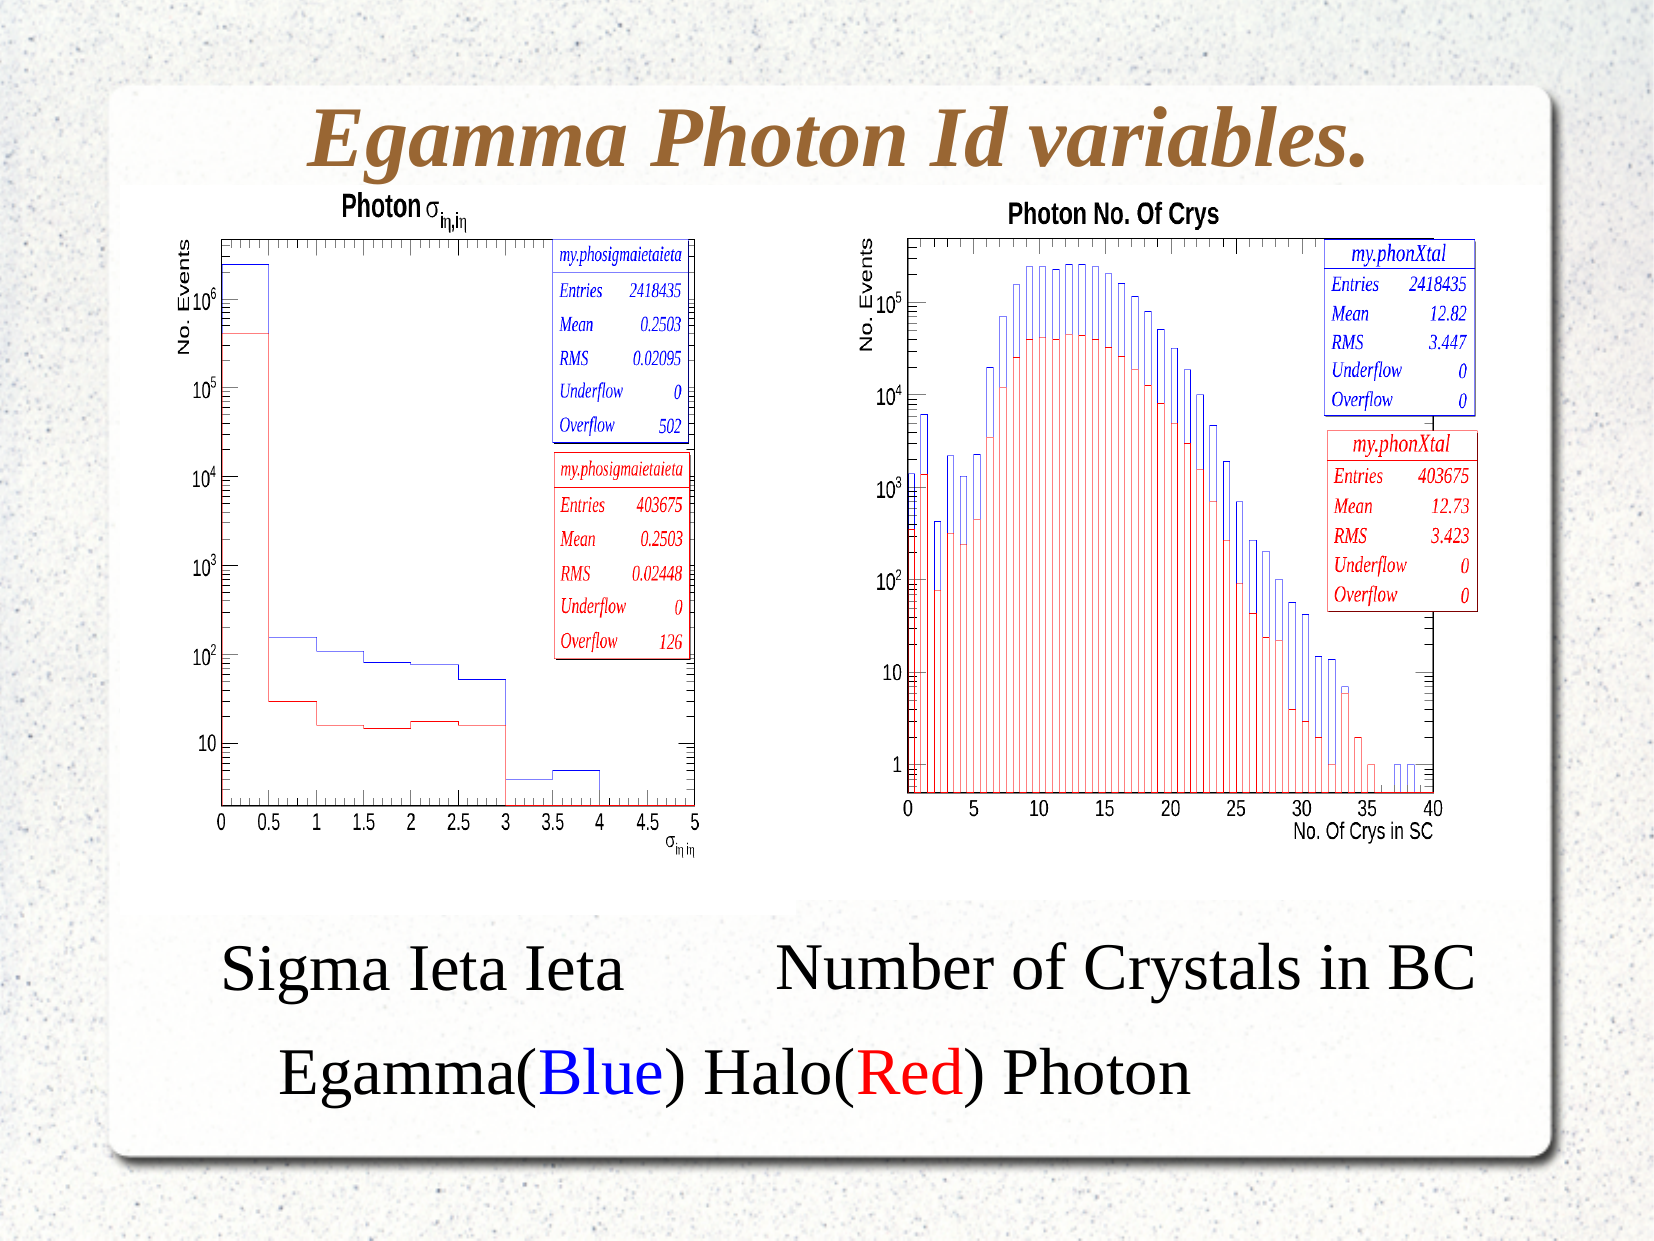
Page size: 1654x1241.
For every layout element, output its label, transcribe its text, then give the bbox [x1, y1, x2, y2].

title Egamma Photon Id variables. [270, 90, 1411, 185]
list Sigma Ieta Ieta [150, 930, 678, 1006]
list Number of Crystals in BC [705, 930, 1516, 1006]
list Egamma(Blue) Halo(Red) Photon [207, 1035, 1276, 1110]
picture [0, 0, 1654, 1241]
